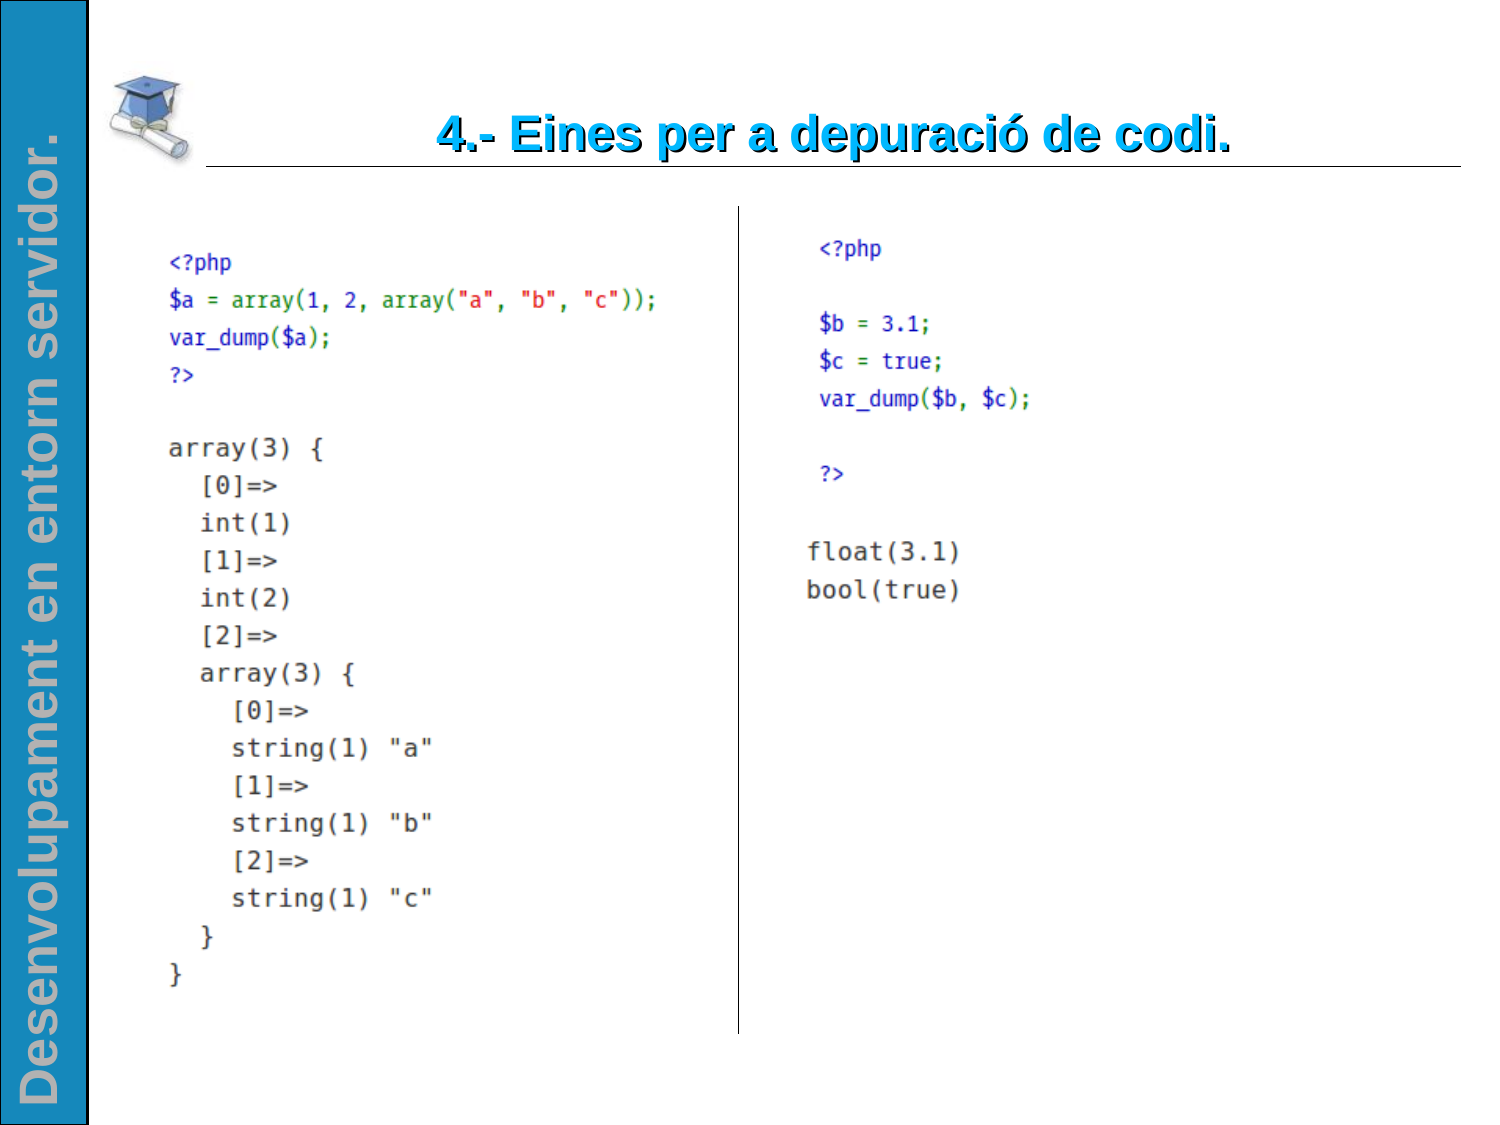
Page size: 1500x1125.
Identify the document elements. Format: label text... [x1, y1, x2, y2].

picture [797, 521, 1345, 621]
picture [93, 61, 206, 174]
picture [808, 219, 1359, 502]
picture [158, 236, 738, 405]
title 4.- Eines per a depuració de codi. [206, 88, 1447, 178]
picture [156, 424, 738, 1004]
